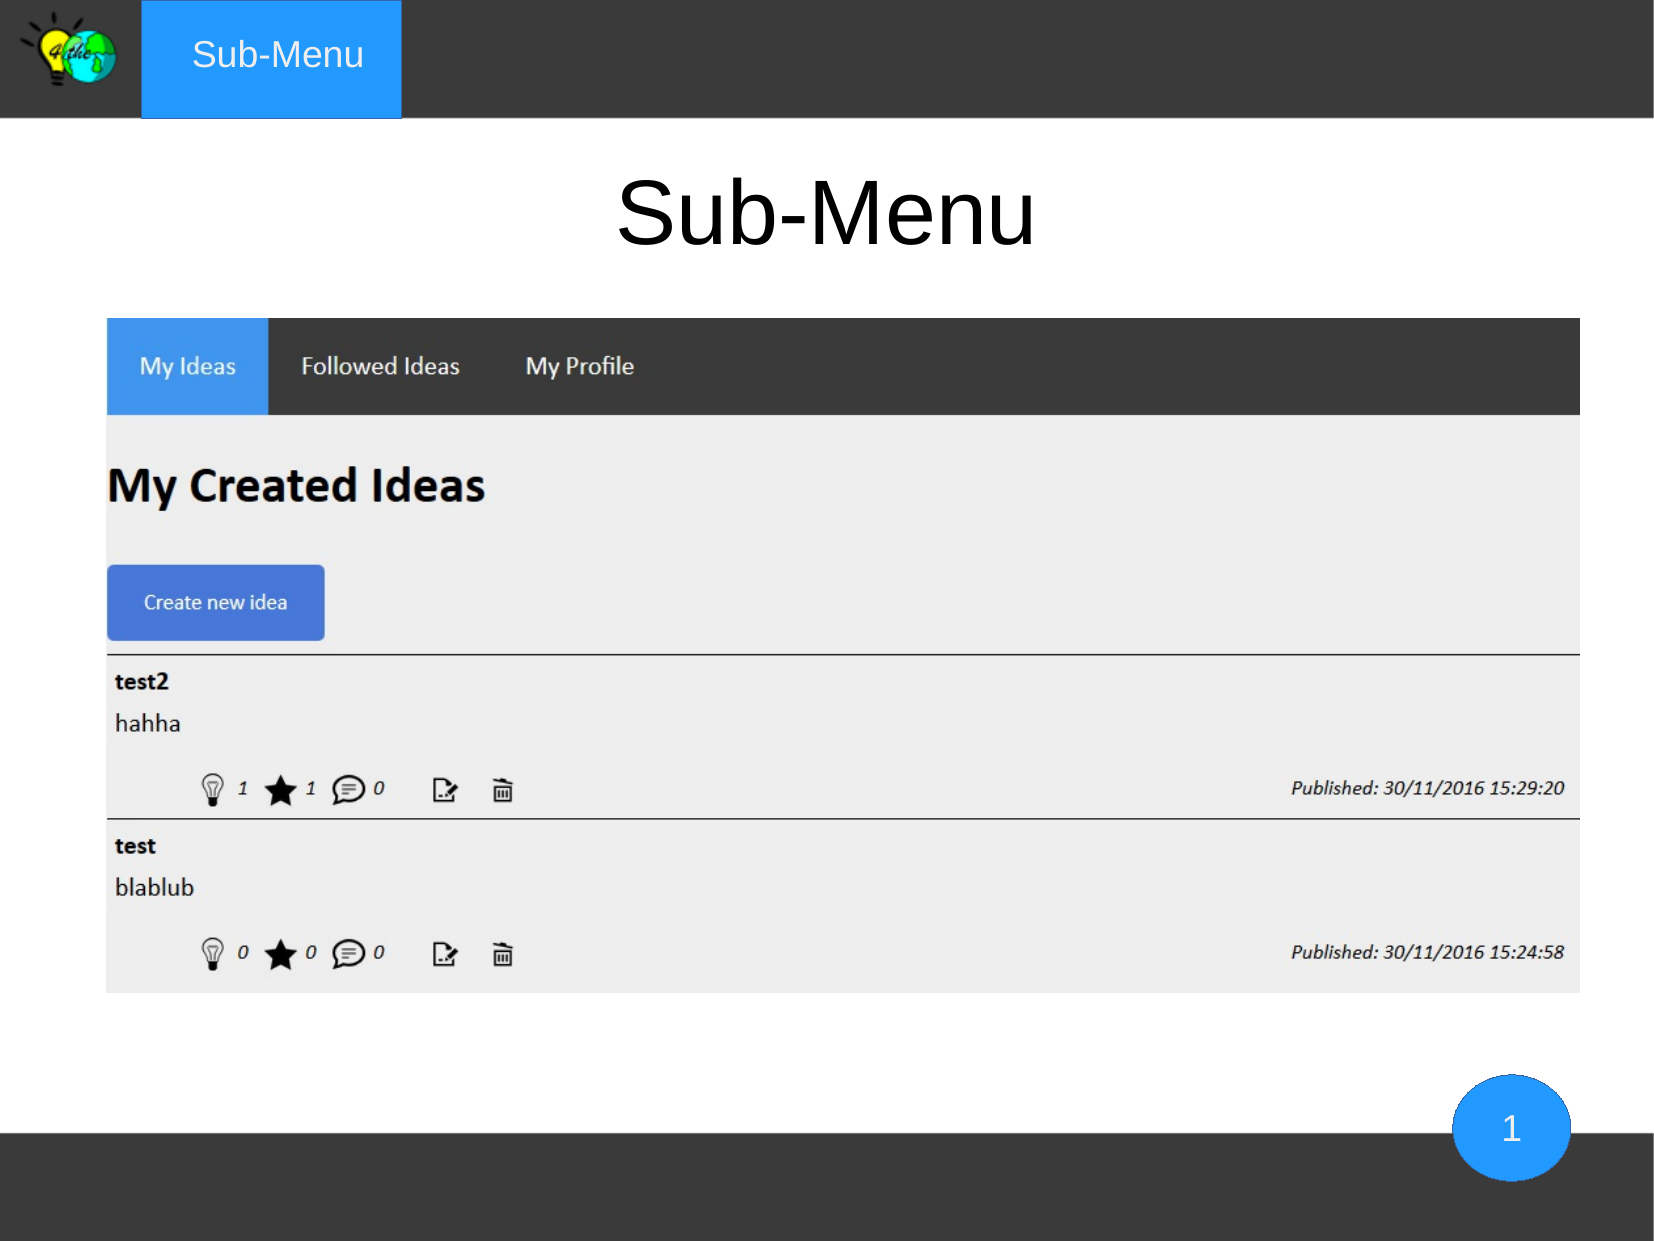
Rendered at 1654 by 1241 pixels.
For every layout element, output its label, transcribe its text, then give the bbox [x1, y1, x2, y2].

text_box Sub-Menu [177, 25, 380, 83]
title Sub-Menu [82, 129, 1571, 296]
text_box [141, 0, 402, 119]
picture [0, 0, 1654, 1241]
